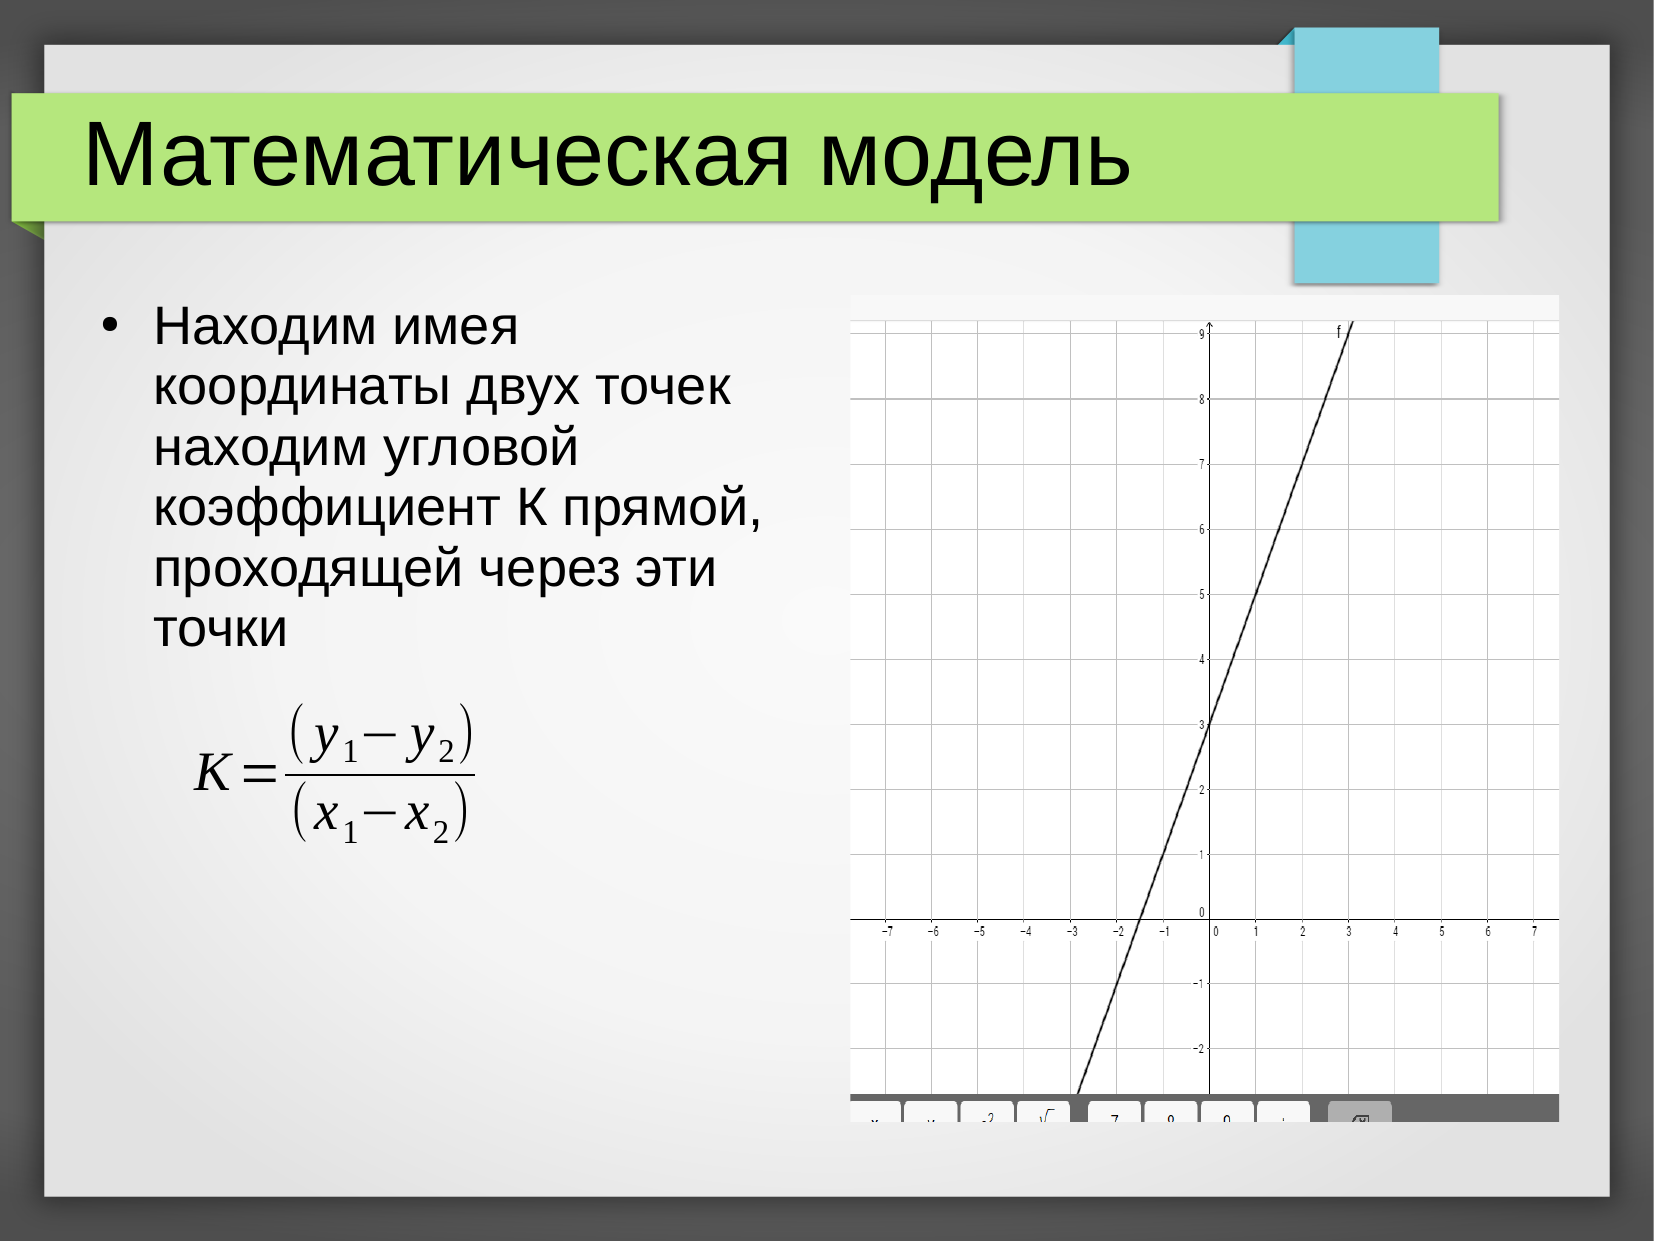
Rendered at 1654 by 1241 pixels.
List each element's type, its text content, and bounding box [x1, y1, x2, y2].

list Находим имея координаты двух точек находим угловой коэффициент К прямой, проходящей через эти точки [82, 295, 809, 1015]
chart [177, 701, 492, 849]
picture [0, 0, 1654, 1241]
title Математическая модель [82, 94, 1264, 213]
